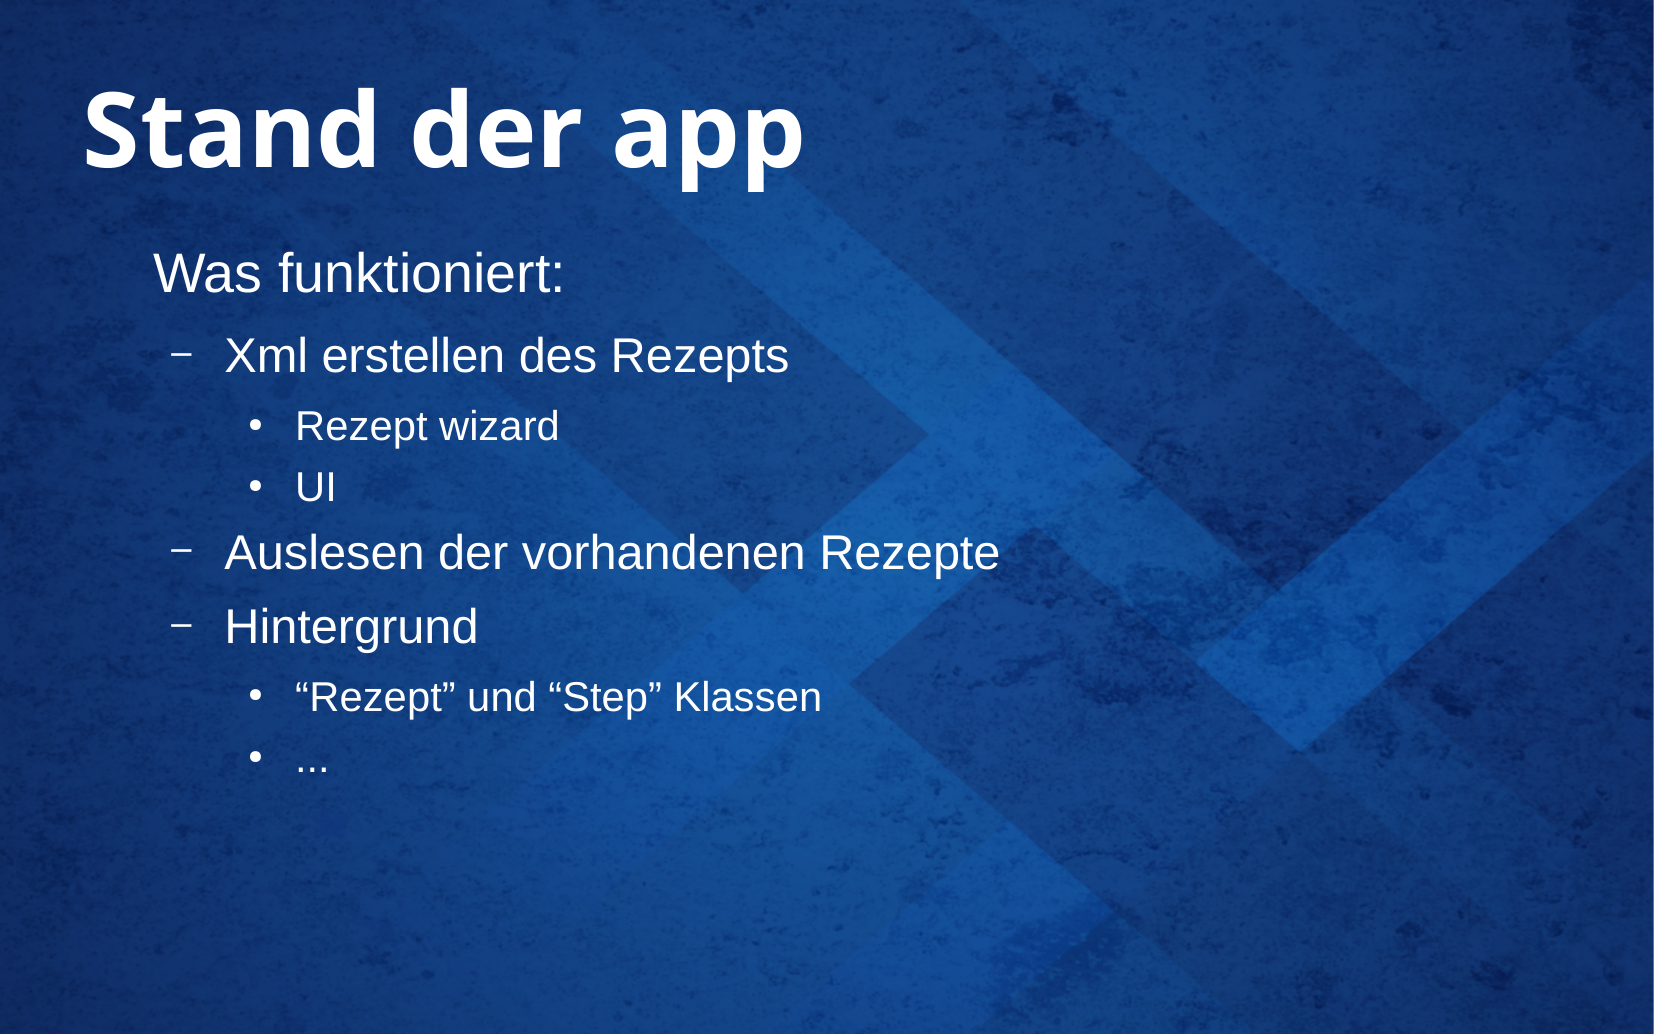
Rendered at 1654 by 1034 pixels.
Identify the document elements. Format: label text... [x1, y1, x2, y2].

list Was funktioniert: Xml erstellen des Rezepts Rezept wizard UI Auslesen der vorhandenen Rezepte Hintergrund “Rezept” und “Step” Klassen ... [82, 241, 1538, 842]
picture [0, 0, 1654, 1034]
title Stand der app [82, 41, 1571, 214]
